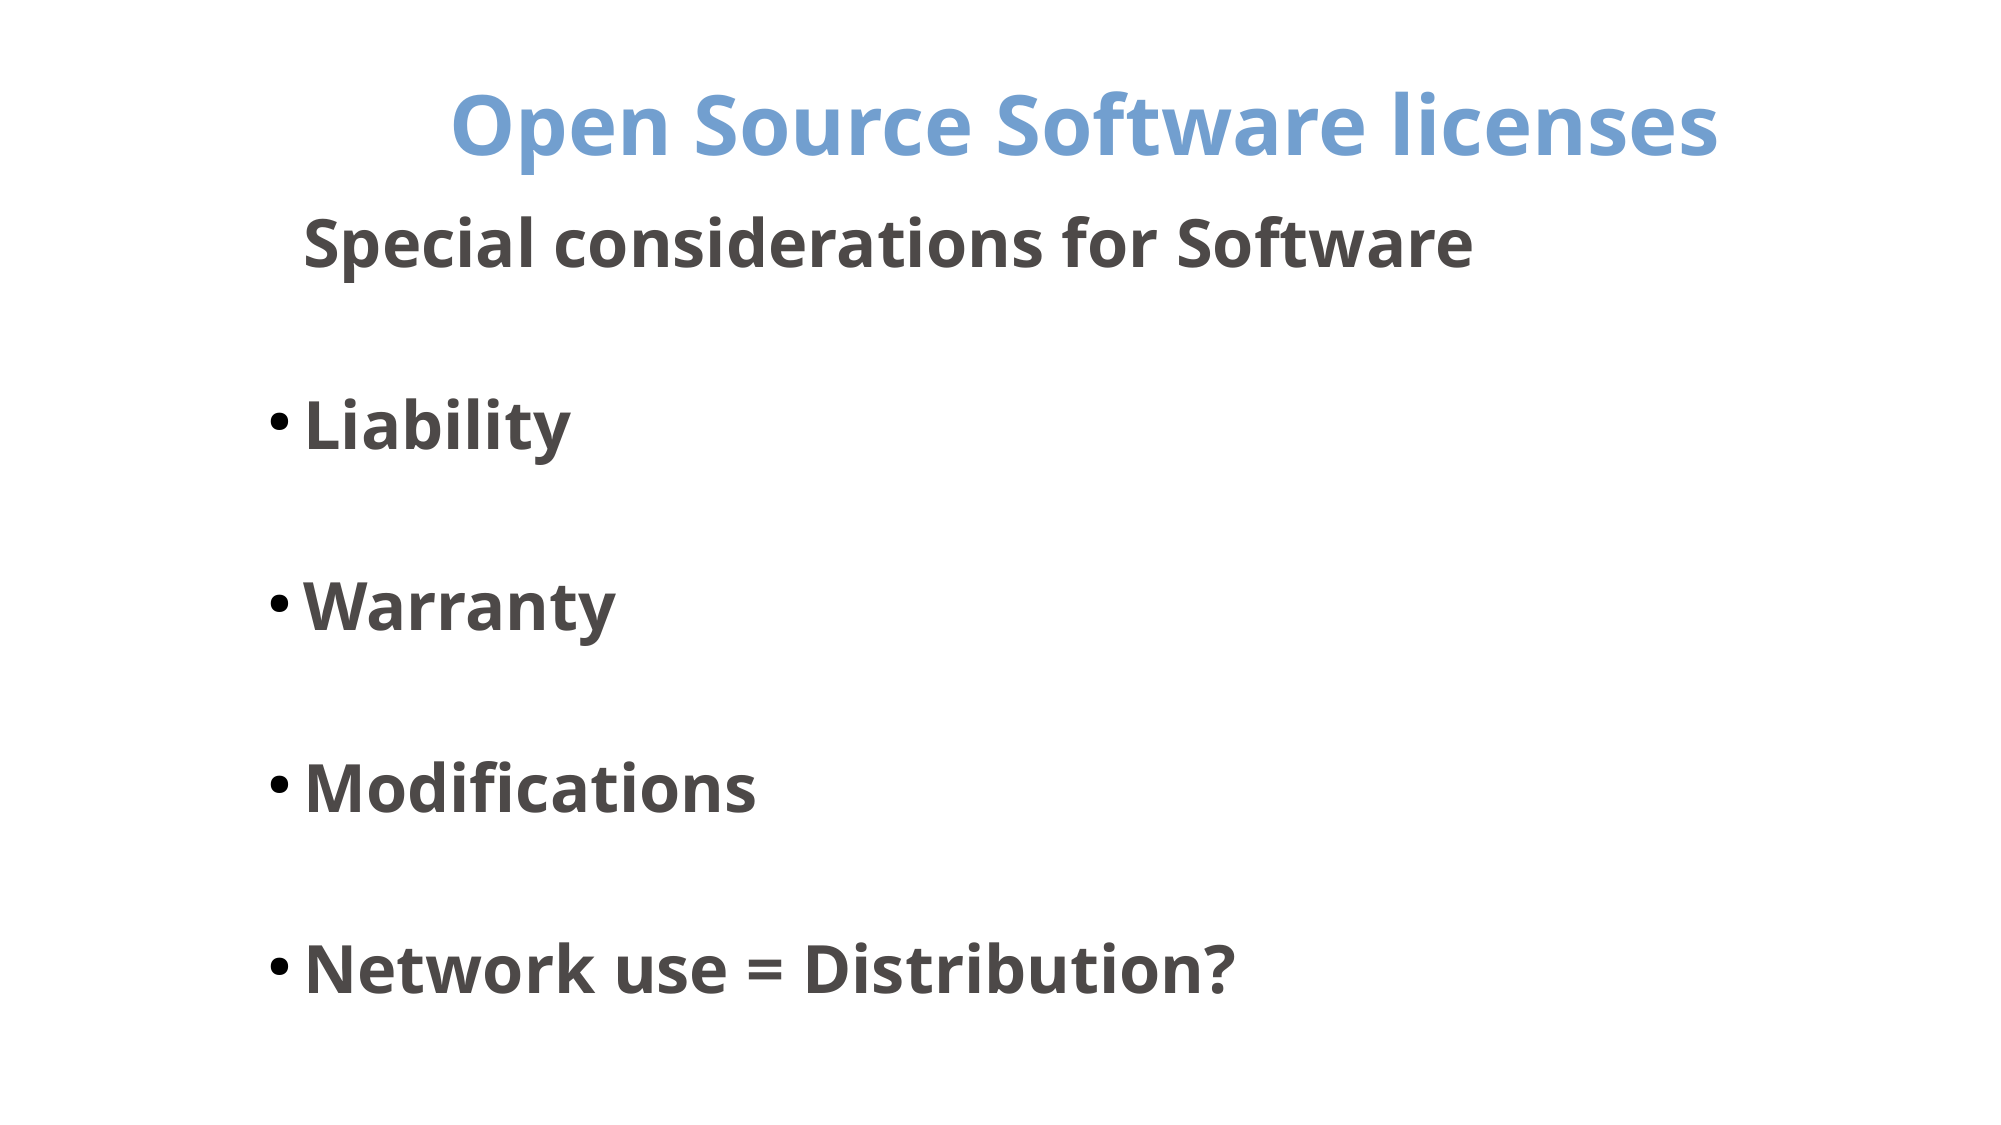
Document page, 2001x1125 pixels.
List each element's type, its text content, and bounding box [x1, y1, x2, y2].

text_box Special considerations for Software Liability Warranty Modifications Network use = Distribution? [252, 189, 2000, 1125]
text_box Open Source Software licenses [434, 59, 1566, 189]
